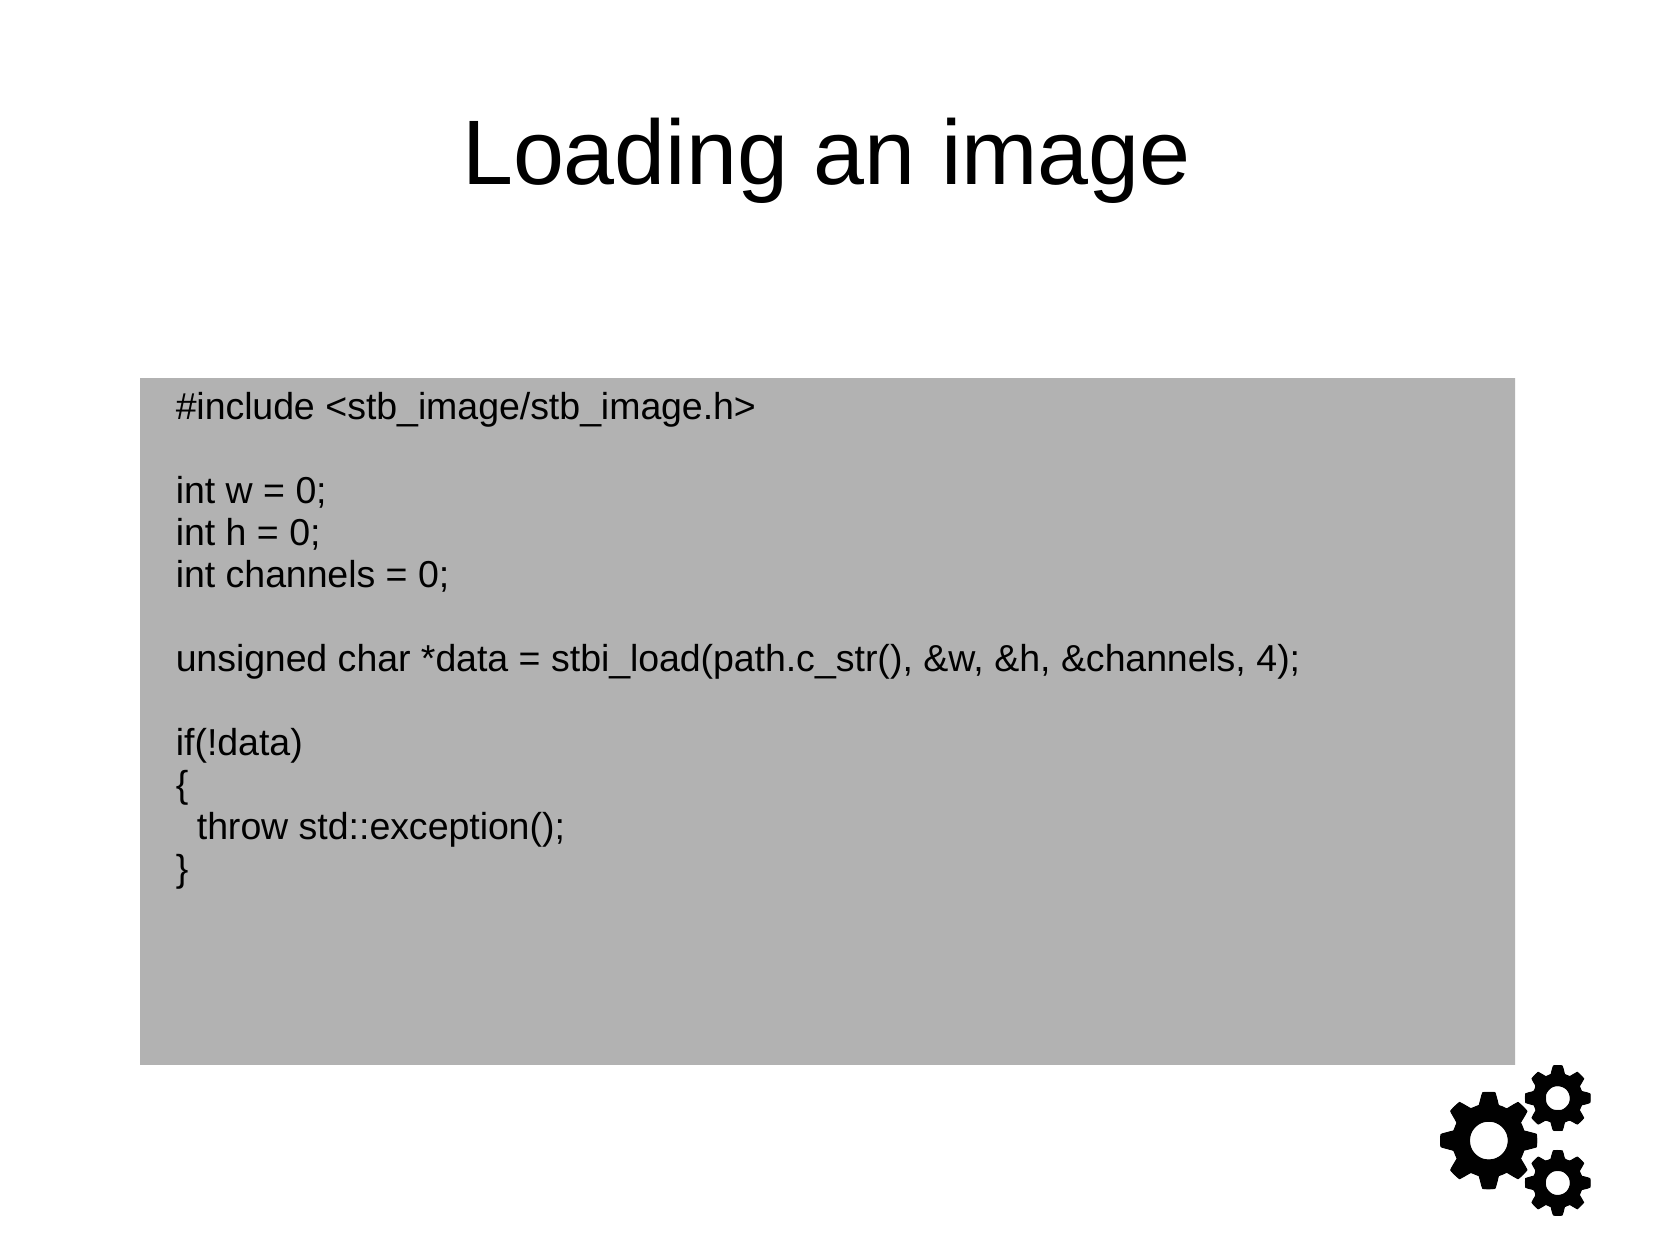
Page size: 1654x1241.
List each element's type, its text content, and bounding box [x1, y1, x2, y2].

text_box #include <stb_image/stb_image.h> int w = 0; int h = 0; int channels = 0; unsigned char *data = stbi_load(path.c_str(), &w, &h, &channels, 4); if(!data) { throw std::exception(); } [140, 378, 1516, 1065]
picture [1440, 1065, 1591, 1216]
title Loading an image [82, 49, 1571, 257]
